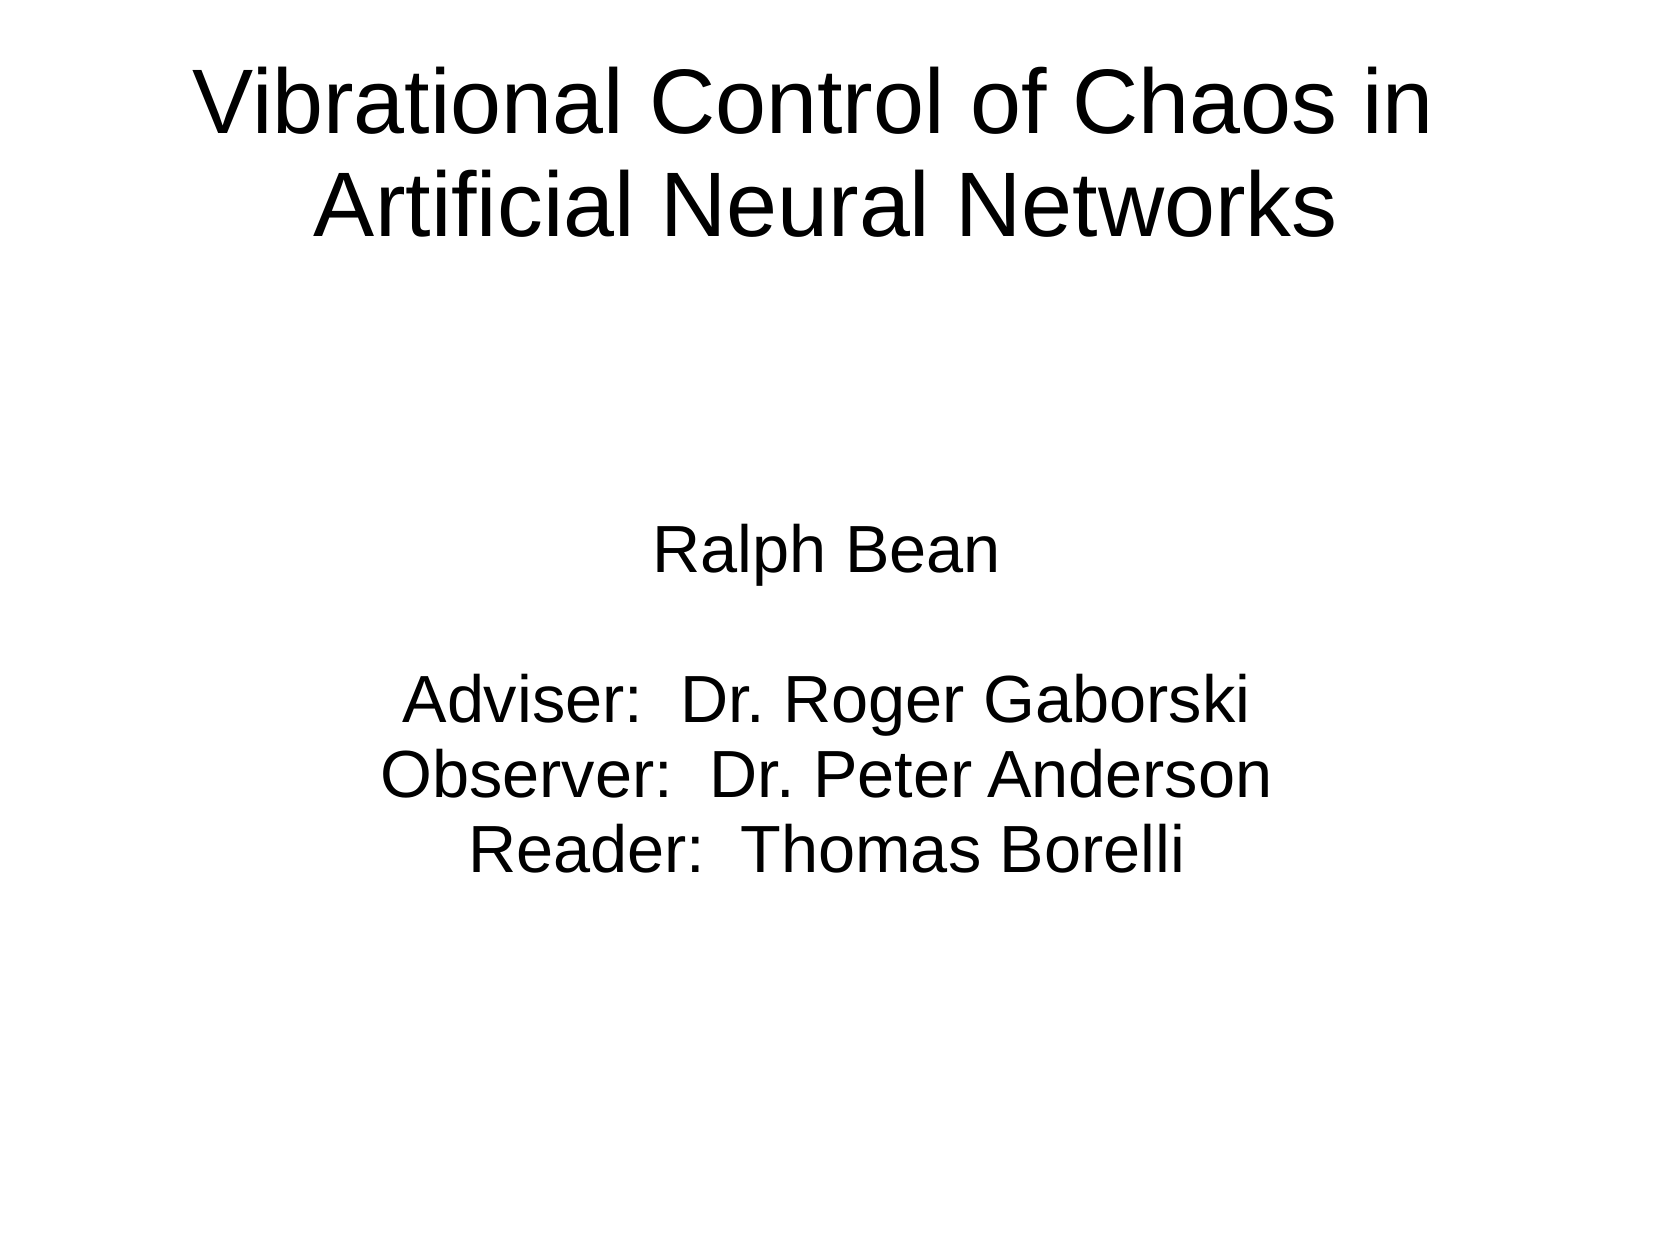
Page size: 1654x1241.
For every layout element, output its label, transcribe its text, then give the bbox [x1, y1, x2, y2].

subtitle Ralph Bean Adviser: Dr. Roger Gaborski Observer: Dr. Peter Anderson Reader: Thomas Borelli [82, 297, 1571, 1102]
title Vibrational Control of Chaos in Artificial Neural Networks [82, 50, 1571, 256]
